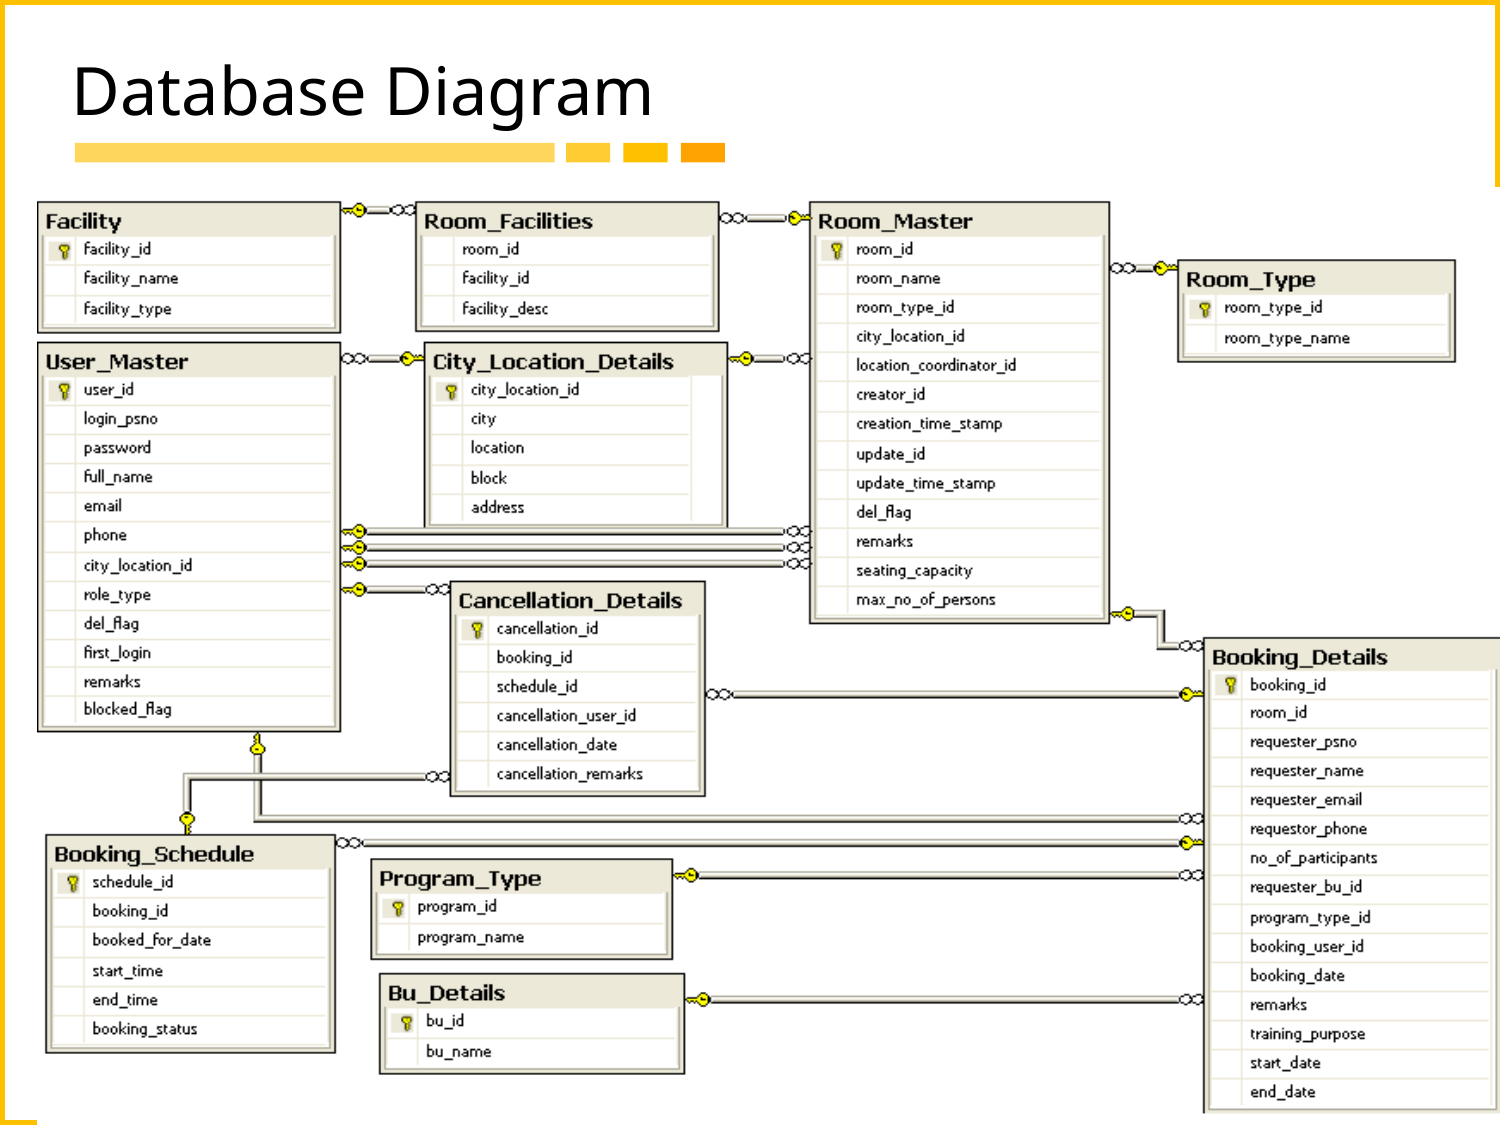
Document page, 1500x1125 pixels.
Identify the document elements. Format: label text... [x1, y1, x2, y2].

picture [37, 187, 1500, 1125]
title Database Diagram [56, 26, 1407, 154]
